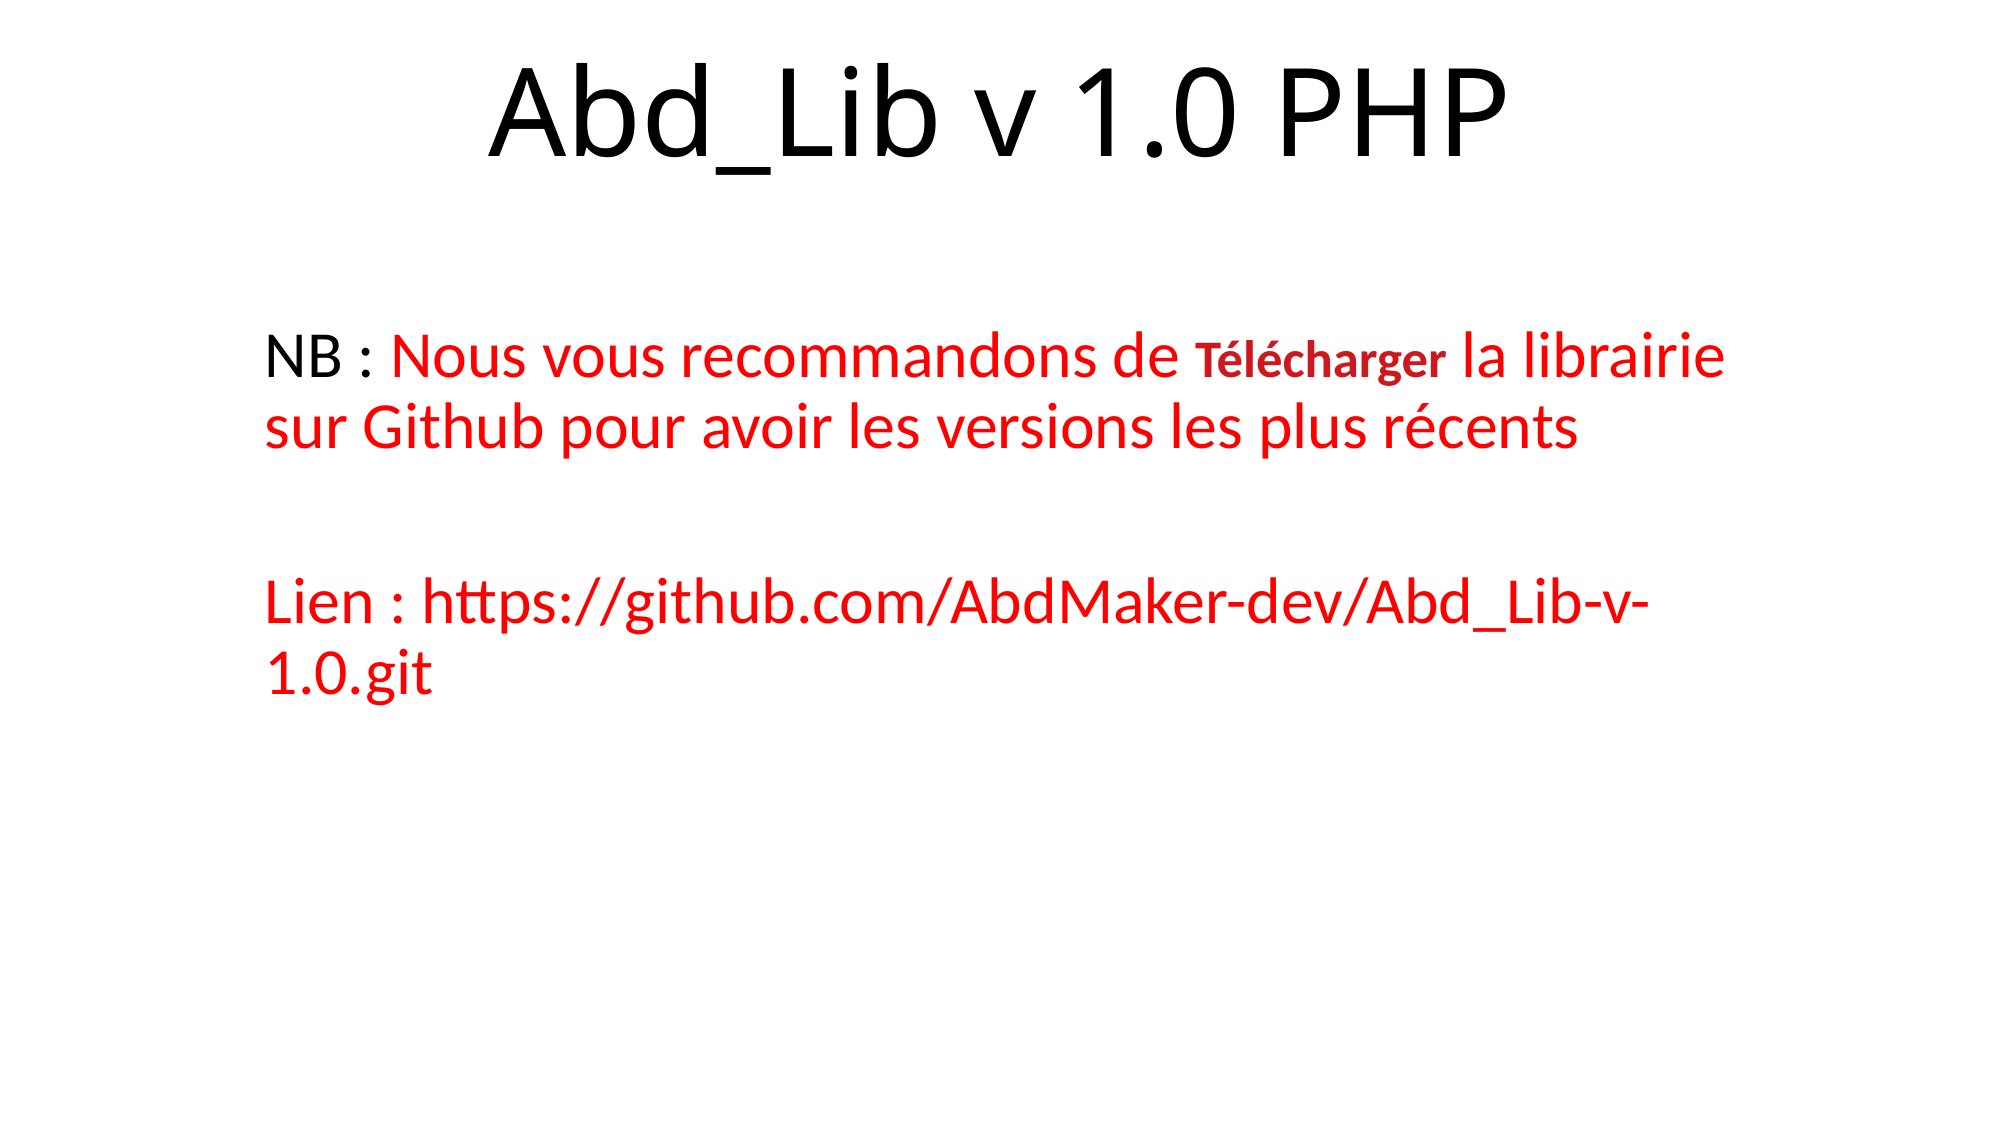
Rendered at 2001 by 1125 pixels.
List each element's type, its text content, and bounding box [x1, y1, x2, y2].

subtitle NB : Nous vous recommandons de Télécharger la librairie sur Github pour avoir les versions les plus récents Lien : https://github.com/AbdMaker-dev/Abd_Lib-v-1.0.git [249, 313, 1750, 737]
title Abd_Lib v 1.0 PHP [249, 43, 1750, 191]
